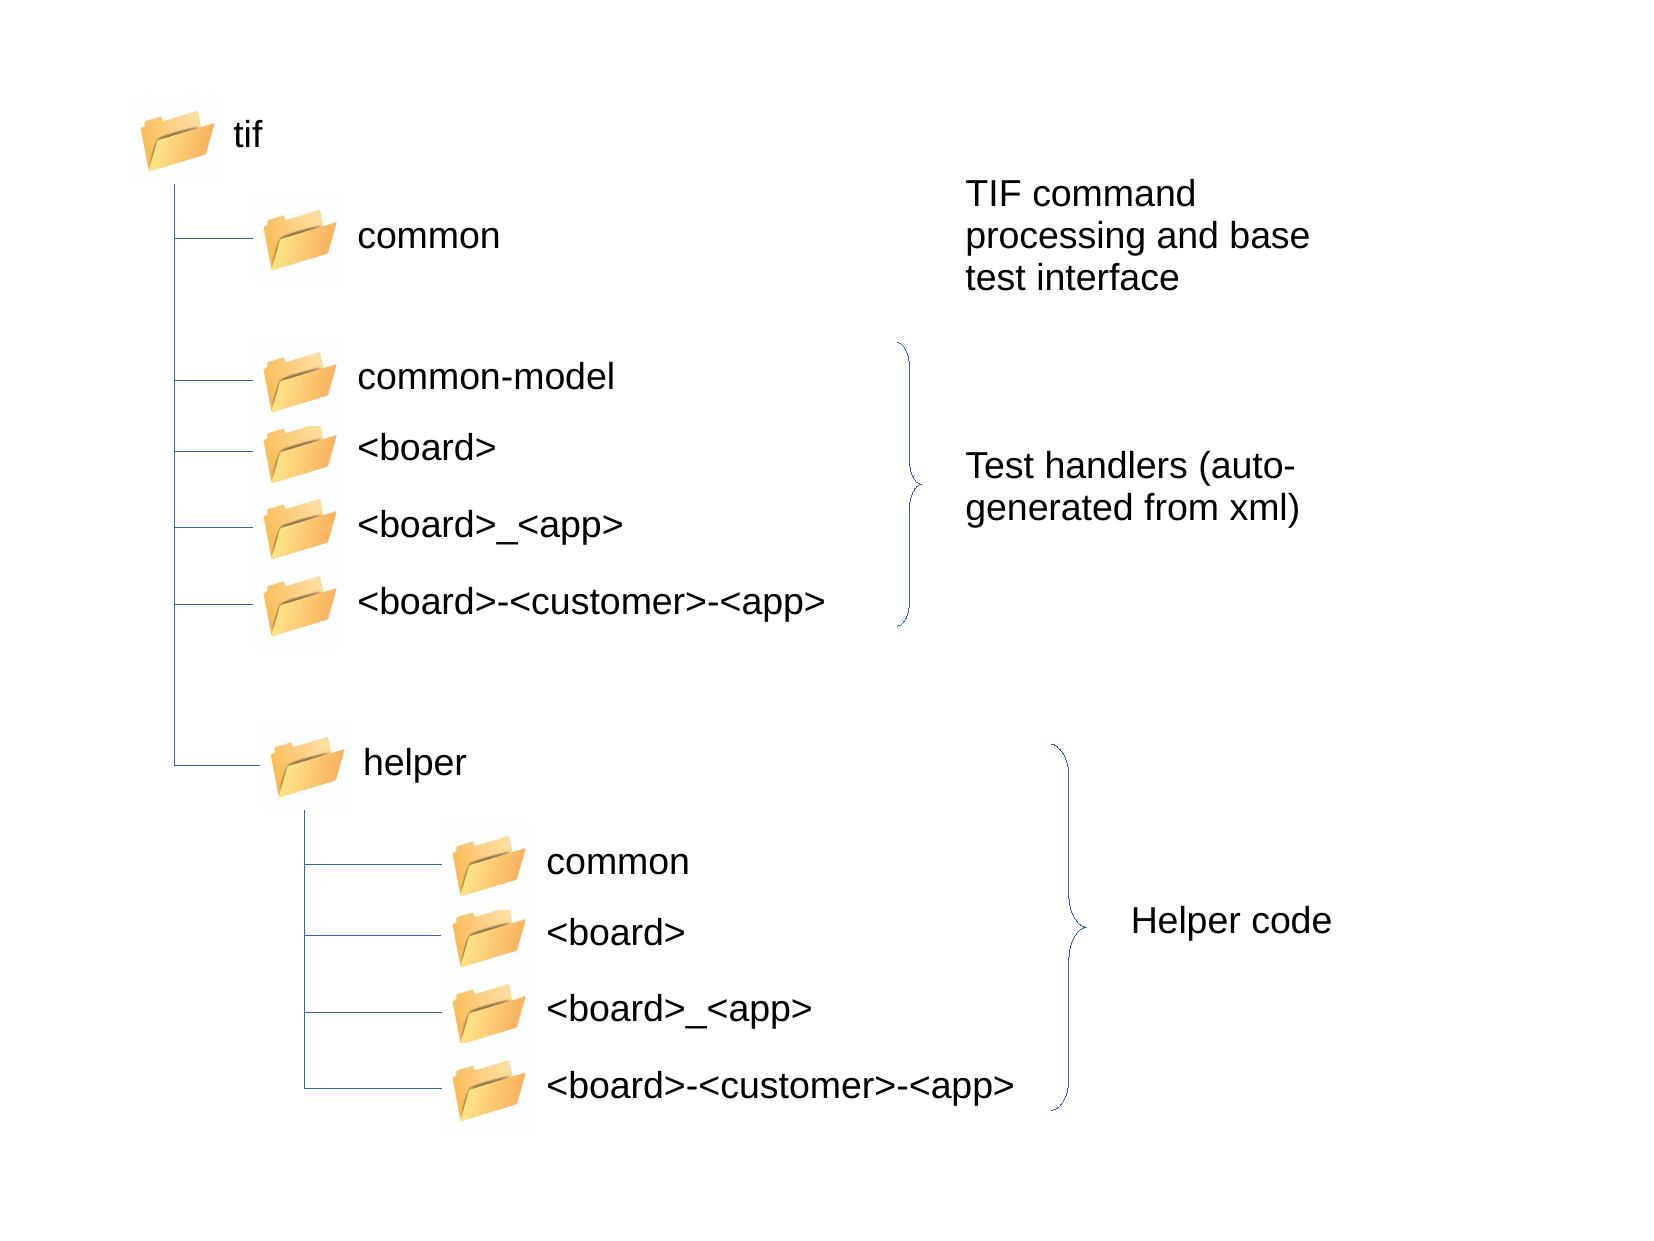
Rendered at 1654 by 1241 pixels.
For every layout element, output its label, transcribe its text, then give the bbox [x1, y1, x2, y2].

text_box tif [218, 106, 278, 164]
text_box common [531, 832, 851, 890]
text_box <board> [342, 419, 689, 477]
picture [252, 335, 343, 650]
text_box <board>-<customer>-<app> [531, 1057, 1031, 1114]
picture [441, 819, 532, 1135]
text_box <board> [531, 903, 879, 961]
text_box Test handlers (auto-generated from xml) [950, 437, 1359, 591]
text_box common [342, 206, 516, 264]
text_box Helper code [1116, 891, 1524, 1046]
picture [252, 193, 343, 284]
text_box <board>_<app> [342, 496, 689, 553]
picture [259, 720, 351, 811]
text_box <board>_<app> [531, 980, 879, 1038]
text_box helper [348, 734, 674, 792]
text_box <board>-<customer>-<app> [342, 572, 842, 630]
text_box common-model [342, 348, 662, 406]
text_box TIF command processing and base test interface [950, 165, 1359, 319]
picture [129, 94, 221, 185]
